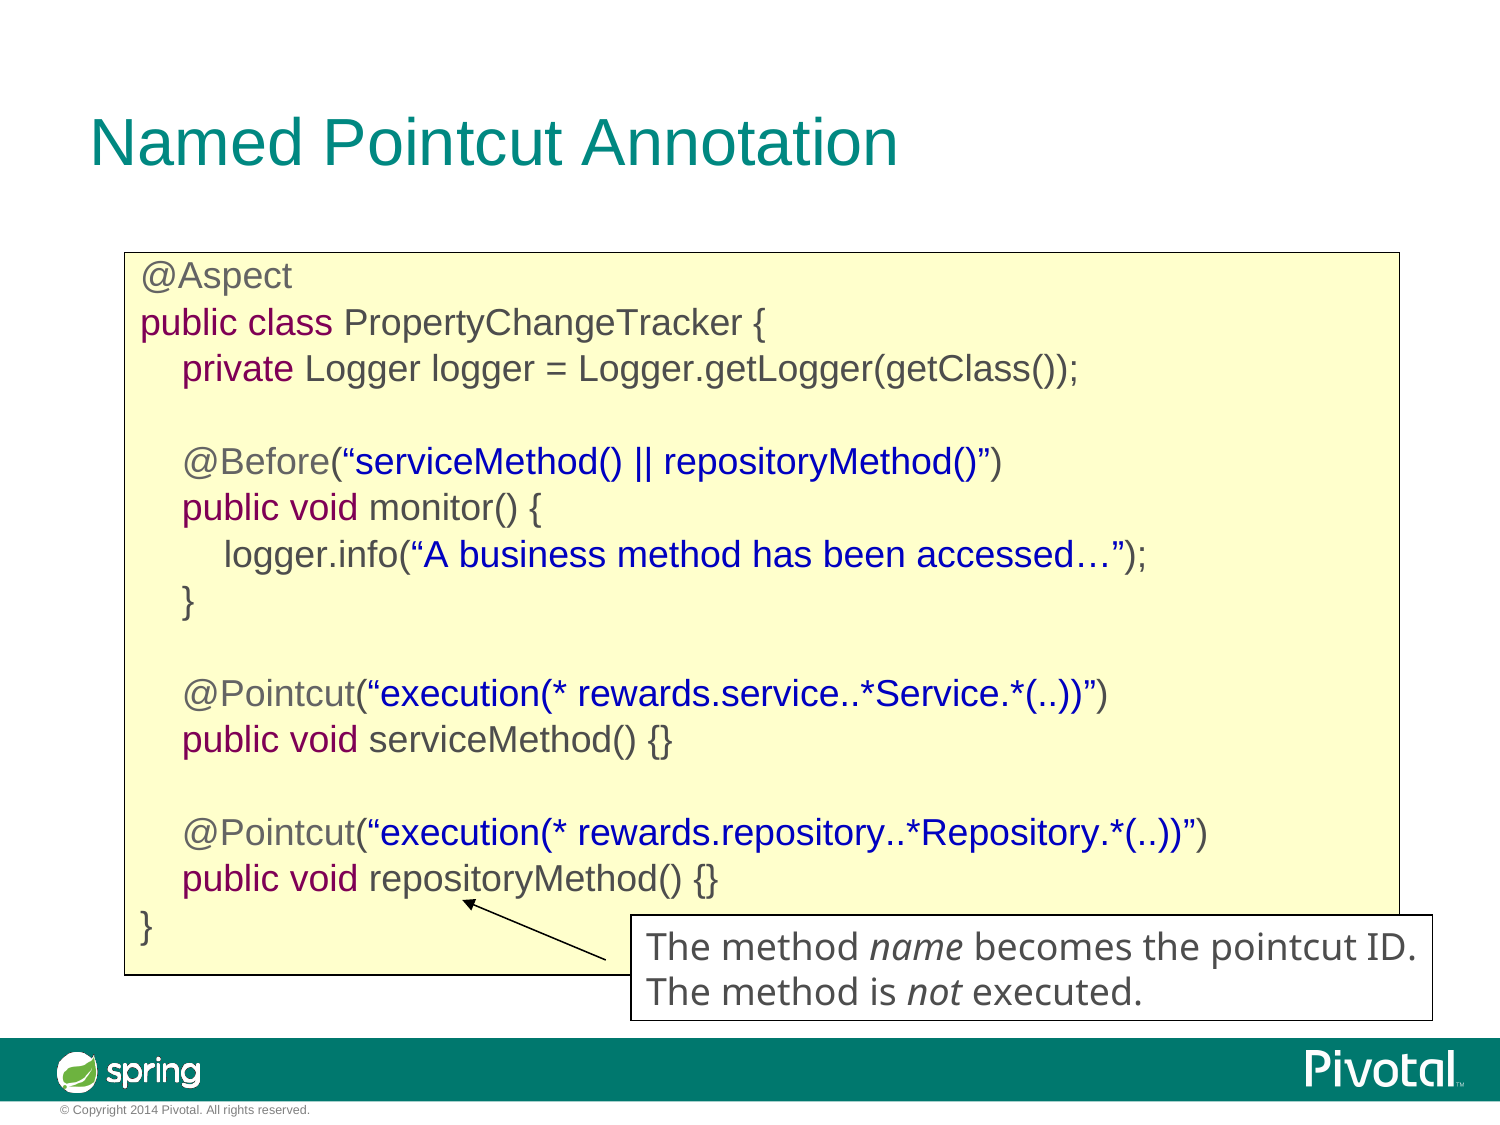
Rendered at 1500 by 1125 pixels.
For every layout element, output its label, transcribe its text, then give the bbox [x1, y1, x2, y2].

picture [1306, 1050, 1464, 1087]
list @Aspect public class PropertyChangeTracker { private Logger logger = Logger.getLogger(getClass()); @Before(“serviceMethod() || repositoryMethod()”) public void monitor() { logger.info(“A business method has been accessed…”); } @Pointcut(“execution(* rewards.service..*Service.*(..))”) public void serviceMethod() {} @Pointcut(“execution(* rewards.repository..*Repository.*(..))”) public void repositoryMethod() {} } [124, 252, 1400, 976]
text_box The method name becomes the pointcut ID. The method is not executed. [631, 914, 1433, 1021]
picture [32, 1041, 210, 1103]
title Named Pointcut Annotation [75, 45, 1426, 233]
